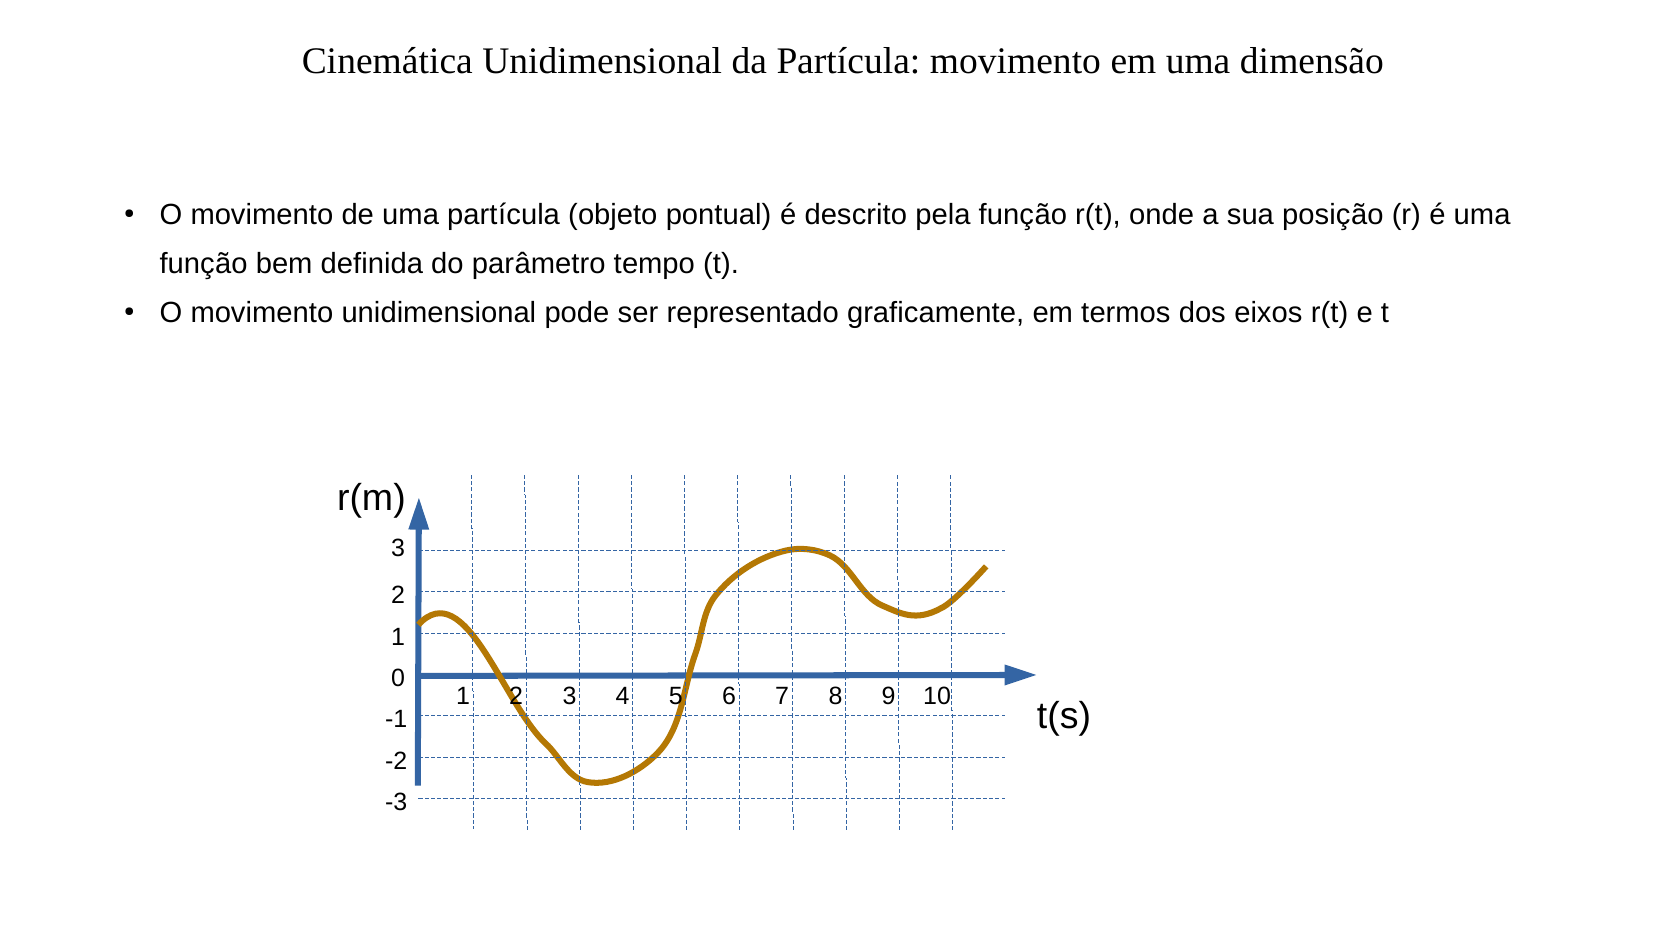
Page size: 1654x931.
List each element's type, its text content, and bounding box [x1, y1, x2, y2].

text_box -2 [370, 739, 423, 780]
text_box -1 [370, 697, 423, 739]
text_box 7 [760, 674, 805, 718]
text_box 10 [908, 674, 966, 718]
text_box 2 [376, 573, 420, 617]
text_box 5 [654, 674, 698, 718]
text_box 9 [866, 674, 908, 718]
text_box 1 [376, 617, 420, 656]
text_box O movimento de uma partícula (objeto pontual) é descrito pela função r(t), onde a sua posição (r) é uma função bem definida do parâmetro tempo (t). O movimento unidimensional pode ser representado graficamente, em termos dos eixos r(t) e t [109, 174, 1608, 427]
text_box 6 [707, 674, 751, 718]
text_box 2 [494, 674, 539, 717]
text_box 8 [813, 674, 858, 718]
text_box 0 [376, 656, 420, 697]
text_box t(s) [1022, 686, 1107, 744]
text_box r(m) [322, 468, 421, 526]
text_box [964, 530, 1109, 619]
text_box -3 [370, 780, 423, 824]
text_box Cinemática Unidimensional da Partícula: movimento em uma dimensão [287, 11, 1401, 89]
text_box 4 [600, 674, 645, 718]
text_box 3 [547, 674, 592, 717]
text_box 3 [376, 526, 420, 570]
text_box 1 [441, 674, 485, 717]
